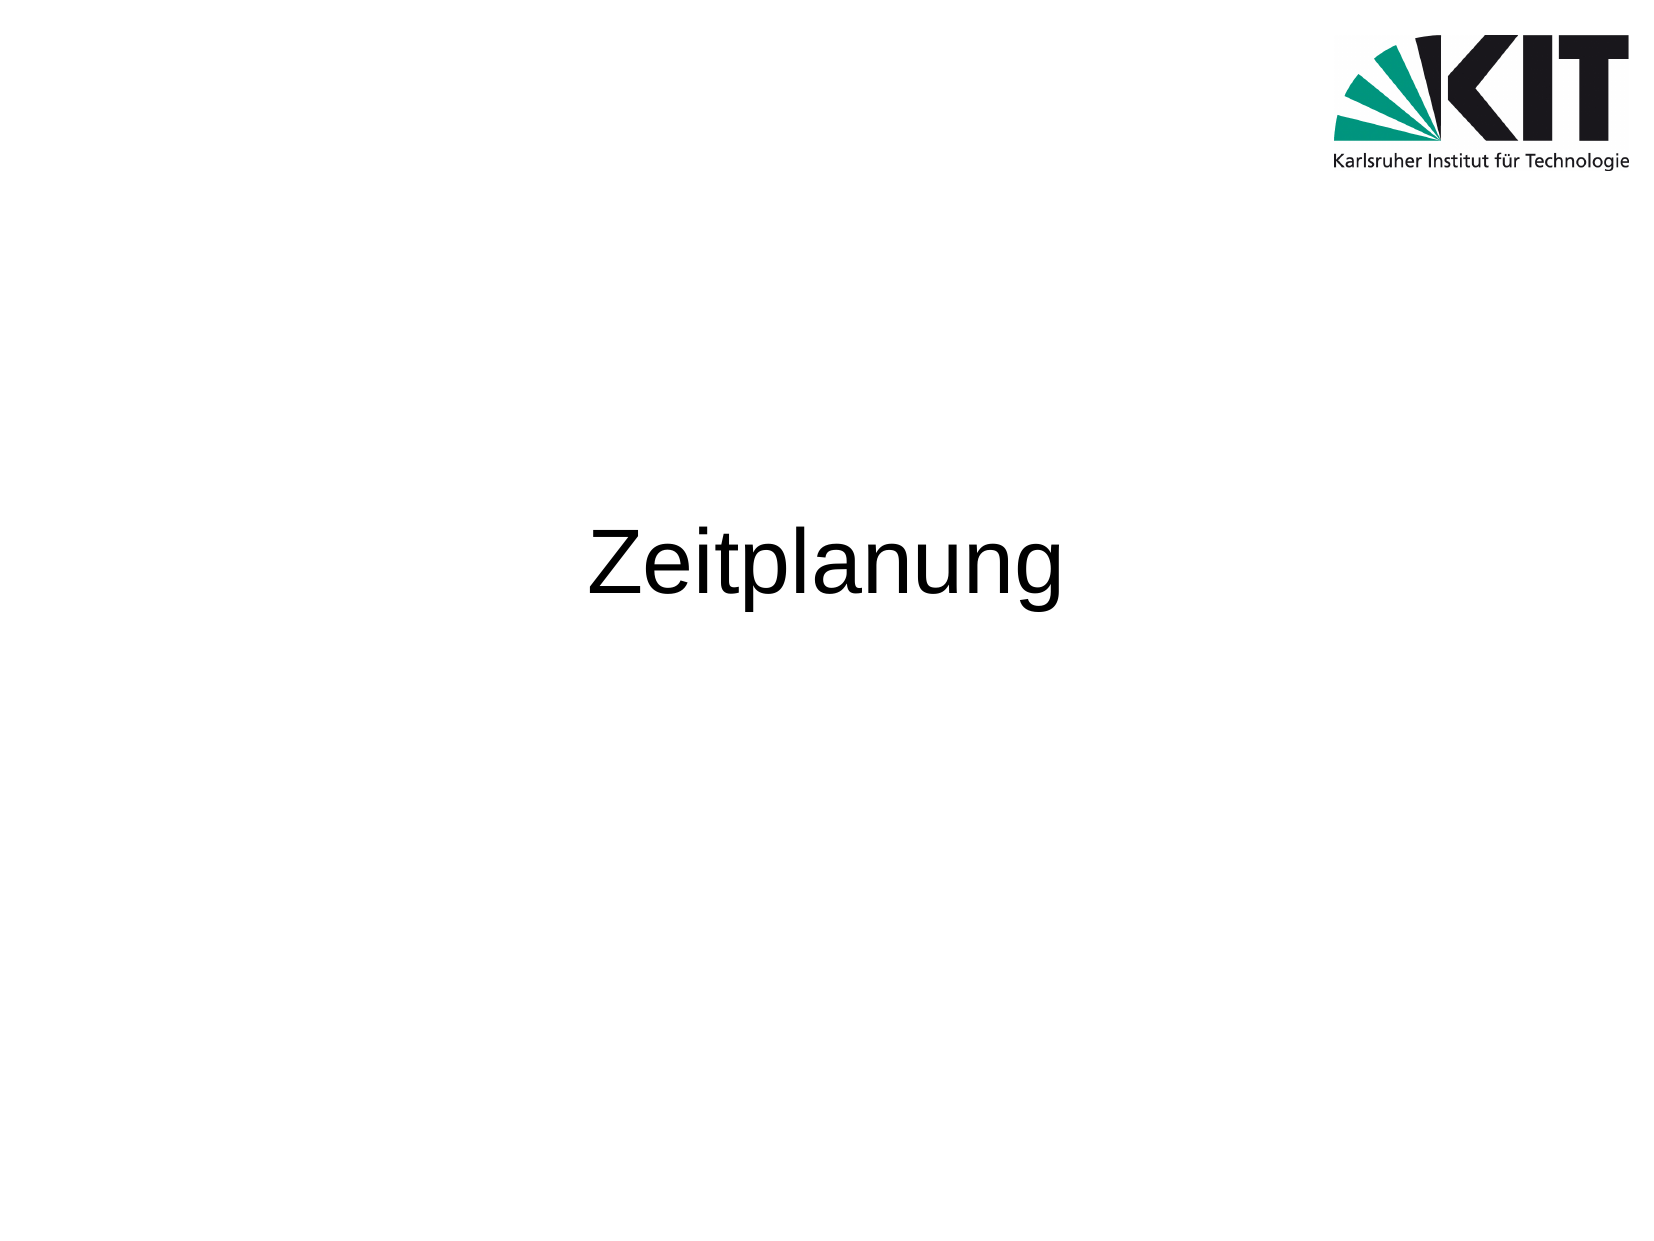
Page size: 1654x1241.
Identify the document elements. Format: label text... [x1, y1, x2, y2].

title Zeitplanung [82, 49, 1571, 1075]
picture [1334, 35, 1629, 171]
